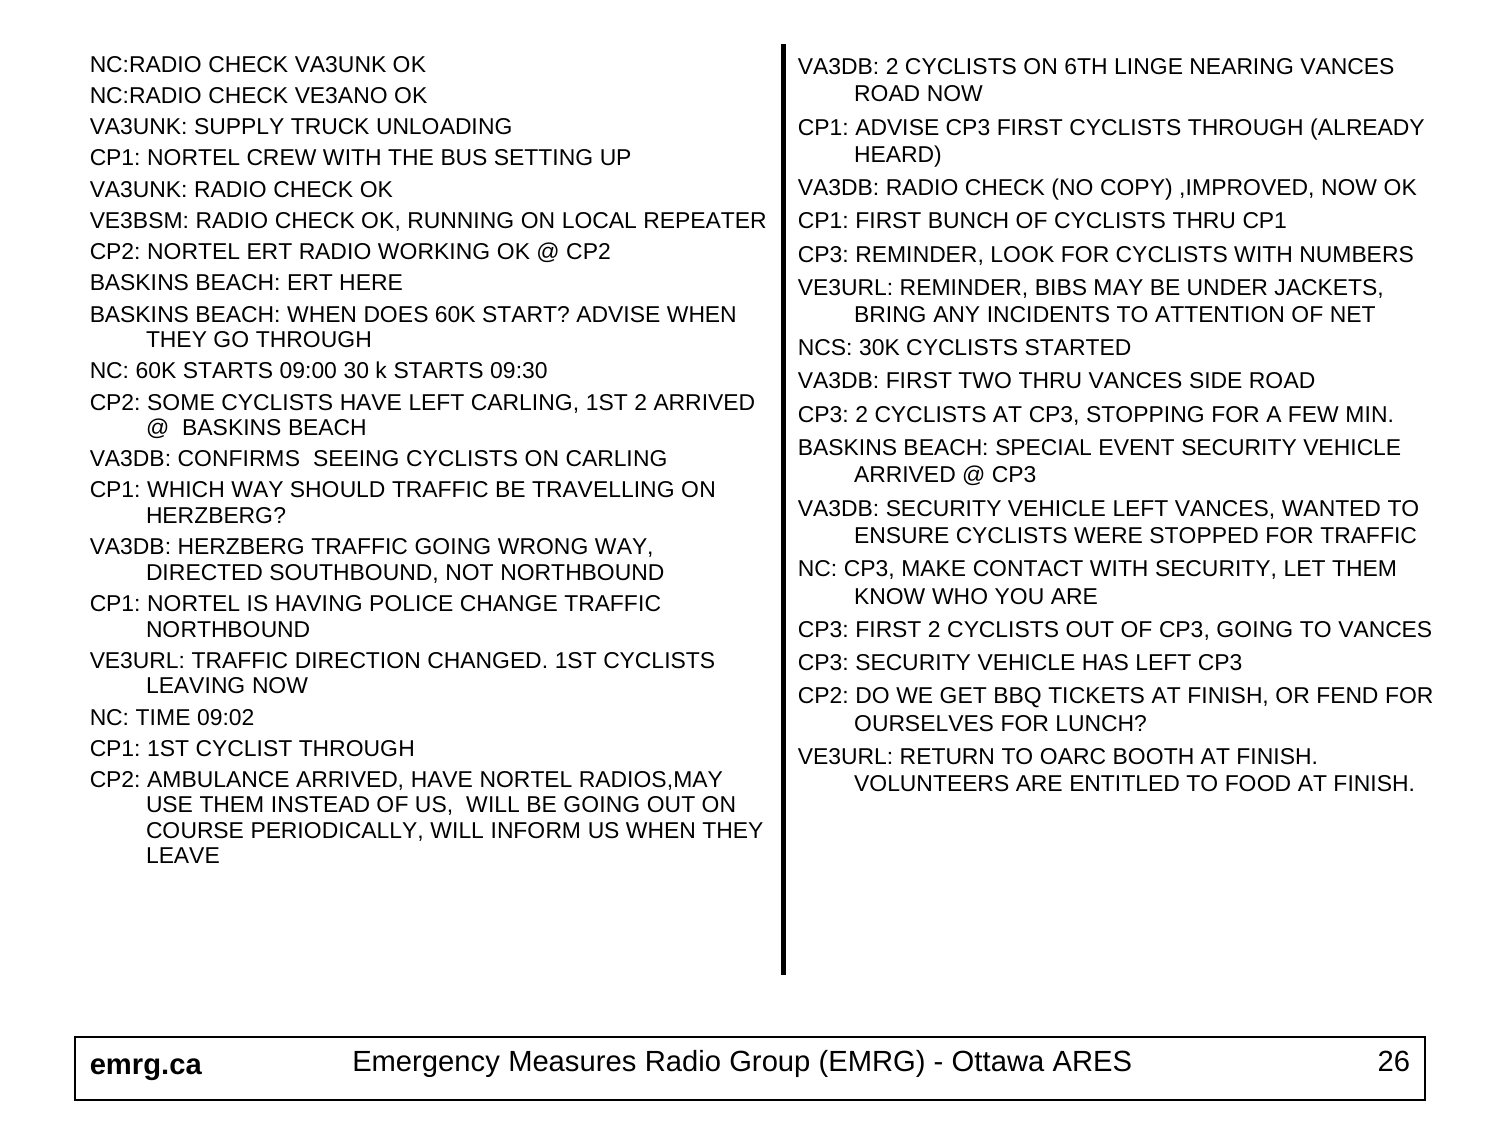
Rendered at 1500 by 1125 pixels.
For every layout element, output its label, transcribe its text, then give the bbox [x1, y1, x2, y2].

list NC:RADIO CHECK VA3UNK OK NC:RADIO CHECK VE3ANO OK VA3UNK: SUPPLY TRUCK UNLOADING CP1: NORTEL CREW WITH THE BUS SETTING UP VA3UNK: RADIO CHECK OK VE3BSM: RADIO CHECK OK, RUNNING ON LOCAL REPEATER CP2: NORTEL ERT RADIO WORKING OK @ CP2 BASKINS BEACH: ERT HERE BASKINS BEACH: WHEN DOES 60K START? ADVISE WHEN THEY GO THROUGH NC: 60K STARTS 09:00 30 k STARTS 09:30 CP2: SOME CYCLISTS HAVE LEFT CARLING, 1ST 2 ARRIVED @ BASKINS BEACH VA3DB: CONFIRMS SEEING CYCLISTS ON CARLING CP1: WHICH WAY SHOULD TRAFFIC BE TRAVELLING ON HERZBERG? VA3DB: HERZBERG TRAFFIC GOING WRONG WAY, DIRECTED SOUTHBOUND, NOT NORTHBOUND CP1: NORTEL IS HAVING POLICE CHANGE TRAFFIC NORTHBOUND VE3URL: TRAFFIC DIRECTION CHANGED. 1ST CYCLISTS LEAVING NOW NC: TIME 09:02 CP1: 1ST CYCLIST THROUGH CP2: AMBULANCE ARRIVED, HAVE NORTEL RADIOS,MAY USE THEM INSTEAD OF US, WILL BE GOING OUT ON COURSE PERIODICALLY, WILL INFORM US WHEN THEY LEAVE [75, 43, 784, 992]
text_box VA3DB: 2 CYCLISTS ON 6TH LINGE NEARING VANCES ROAD NOW CP1: ADVISE CP3 FIRST CYCLISTS THROUGH (ALREADY HEARD) VA3DB: RADIO CHECK (NO COPY) ,IMPROVED, NOW OK CP1: FIRST BUNCH OF CYCLISTS THRU CP1 CP3: REMINDER, LOOK FOR CYCLISTS WITH NUMBERS VE3URL: REMINDER, BIBS MAY BE UNDER JACKETS, BRING ANY INCIDENTS TO ATTENTION OF NET NCS: 30K CYCLISTS STARTED VA3DB: FIRST TWO THRU VANCES SIDE ROAD CP3: 2 CYCLISTS AT CP3, STOPPING FOR A FEW MIN. BASKINS BEACH: SPECIAL EVENT SECURITY VEHICLE ARRIVED @ CP3 VA3DB: SECURITY VEHICLE LEFT VANCES, WANTED TO ENSURE CYCLISTS WERE STOPPED FOR TRAFFIC NC: CP3, MAKE CONTACT WITH SECURITY, LET THEM KNOW WHO YOU ARE CP3: FIRST 2 CYCLISTS OUT OF CP3, GOING TO VANCES CP3: SECURITY VEHICLE HAS LEFT CP3 CP2: DO WE GET BBQ TICKETS AT FINISH, OR FEND FOR OURSELVES FOR LUNCH? VE3URL: RETURN TO OARC BOOTH AT FINISH. VOLUNTEERS ARE ENTITLED TO FOOD AT FINISH. [786, 43, 1453, 787]
